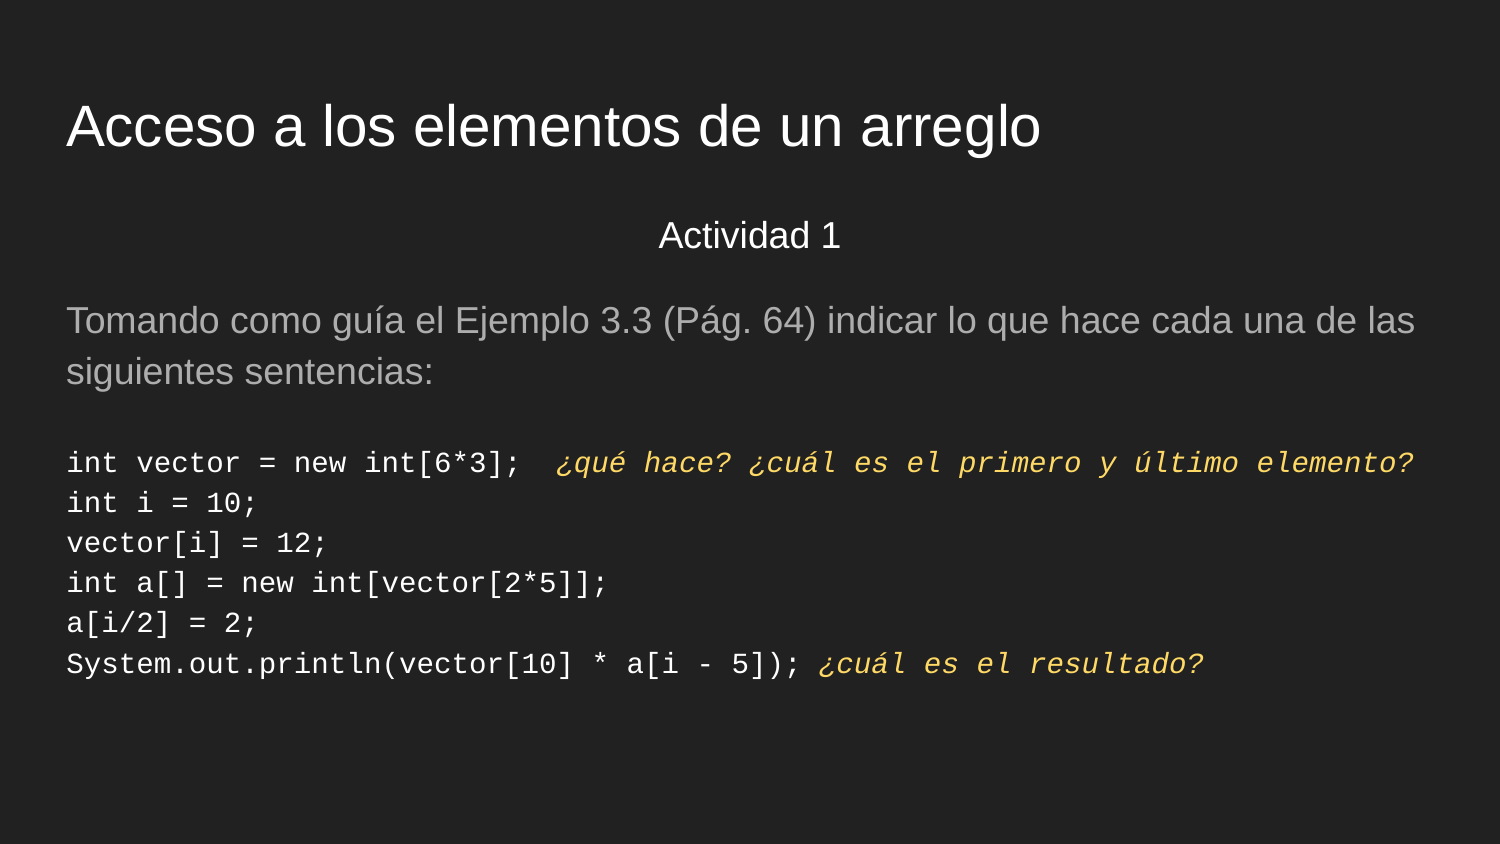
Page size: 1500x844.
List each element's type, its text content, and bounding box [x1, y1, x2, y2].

text_box int vector = new int[6*3]; ¿qué hace? ¿cuál es el primero y último elemento? int i = 10; vector[i] = 12; int a[] = new int[vector[2*5]]; a[i/2] = 2; System.out.println(vector[10] * a[i - 5]); ¿cuál es el resultado? [51, 422, 1450, 780]
list Actividad 1 Tomando como guía el Ejemplo 3.3 (Pág. 64) indicar lo que hace cada una de las siguientes sentencias: [51, 189, 1449, 399]
title Acceso a los elementos de un arreglo [51, 72, 1449, 167]
